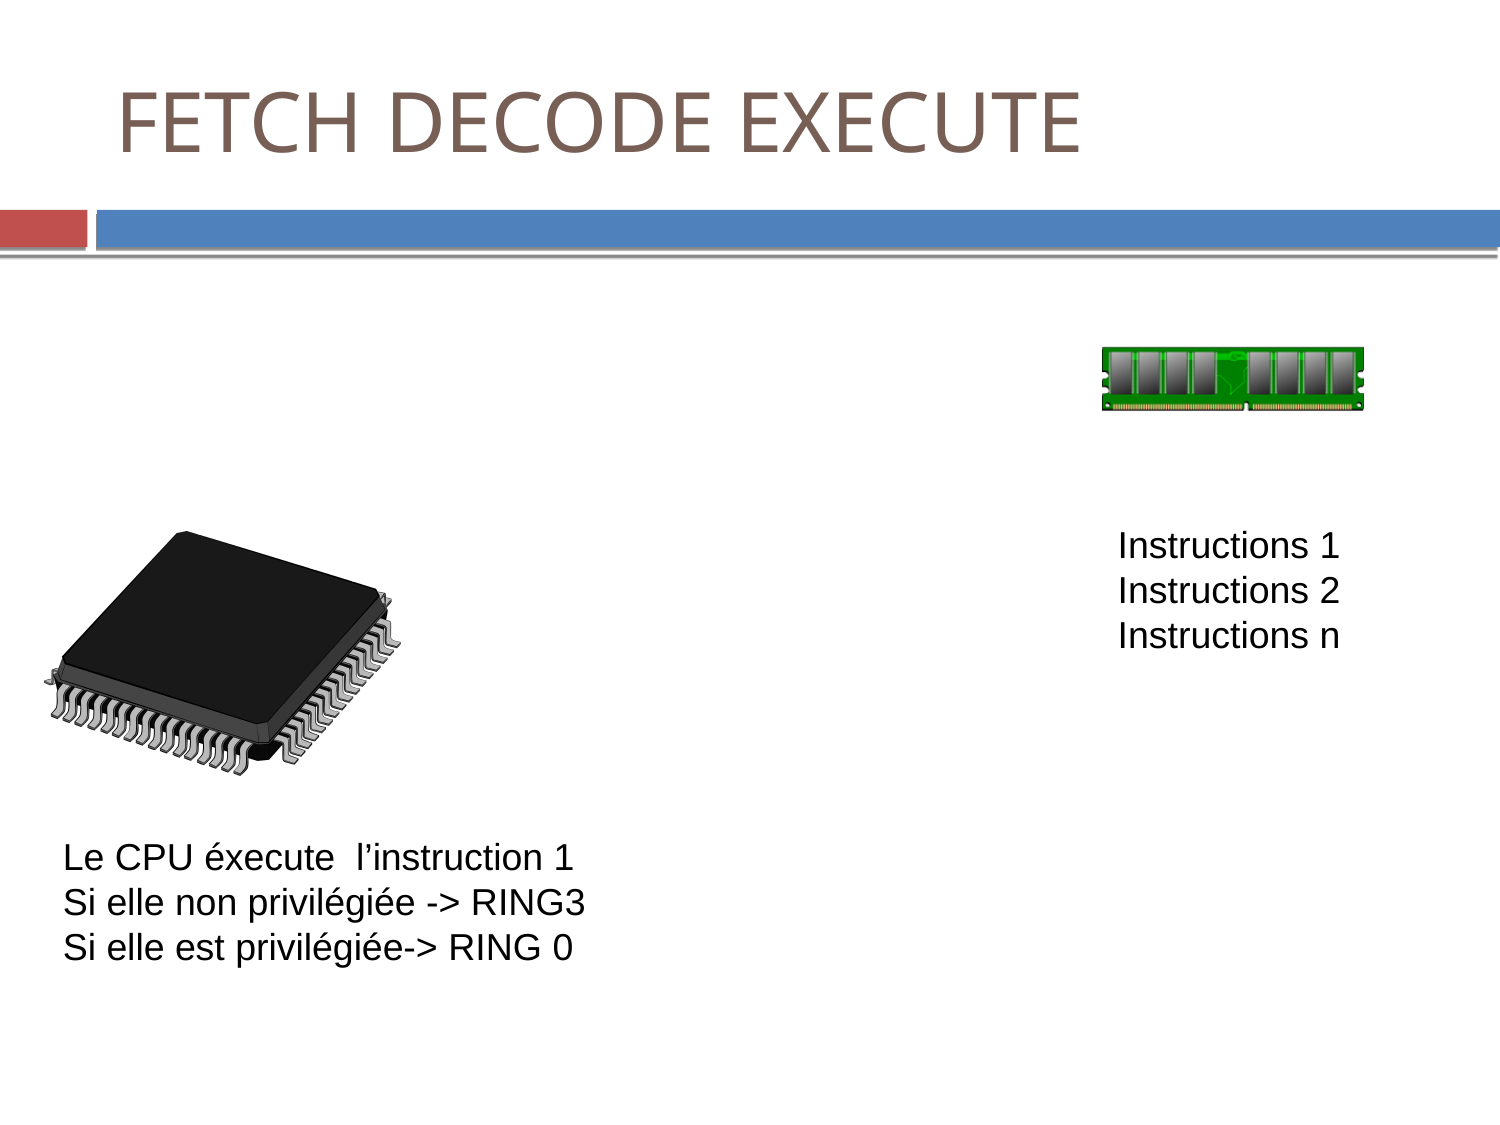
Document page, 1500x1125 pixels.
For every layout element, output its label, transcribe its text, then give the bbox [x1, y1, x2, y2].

text_box Le CPU éxecute l’instruction 1 Si elle non privilégiée -> RING3 Si elle est privilégiée-> RING 0 [48, 825, 601, 975]
picture [1102, 314, 1364, 444]
picture [44, 531, 401, 776]
text_box FETCH DECODE EXECUTE [100, 37, 1438, 200]
text_box Instructions 1 Instructions 2 Instructions n [1102, 513, 1364, 664]
